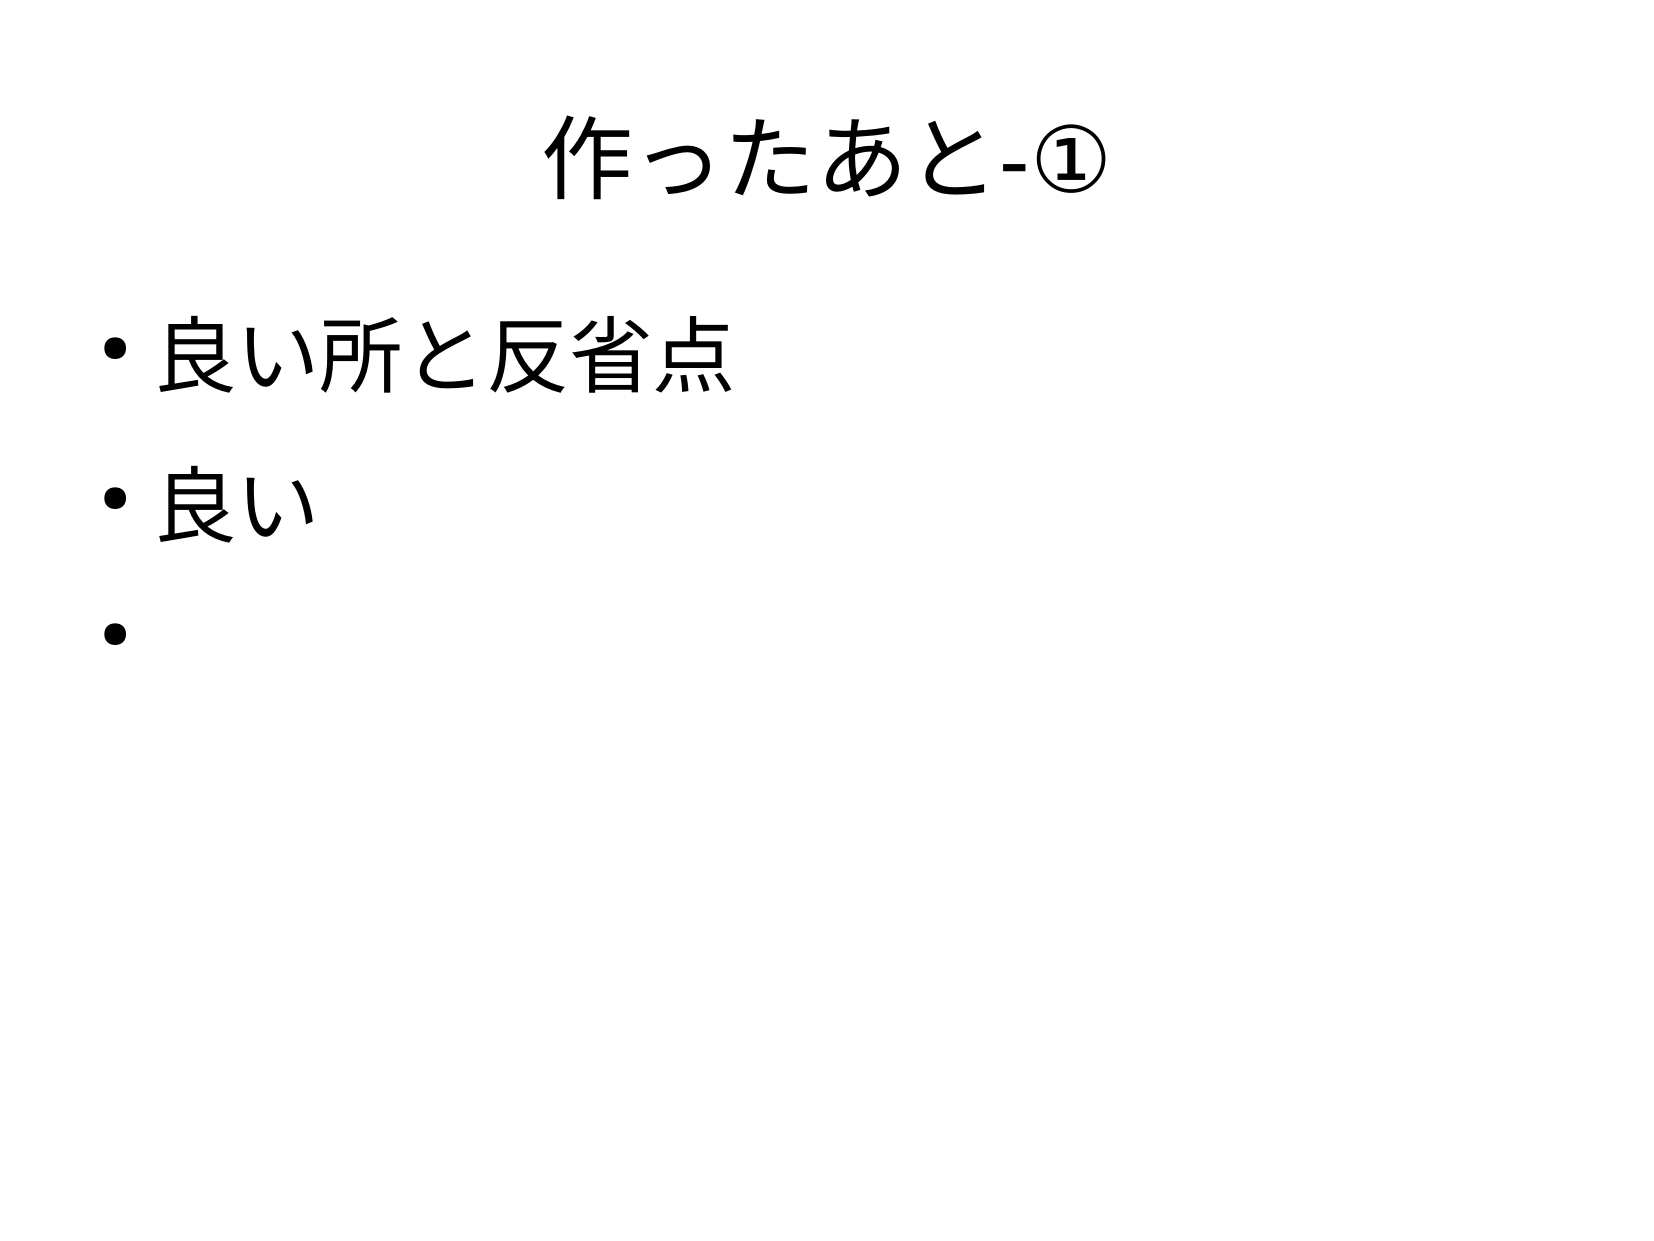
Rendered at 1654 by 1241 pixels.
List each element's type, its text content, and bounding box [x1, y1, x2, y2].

title 作ったあと-① [82, 49, 1571, 257]
list 良い所と反省点 良い [82, 290, 1571, 1109]
